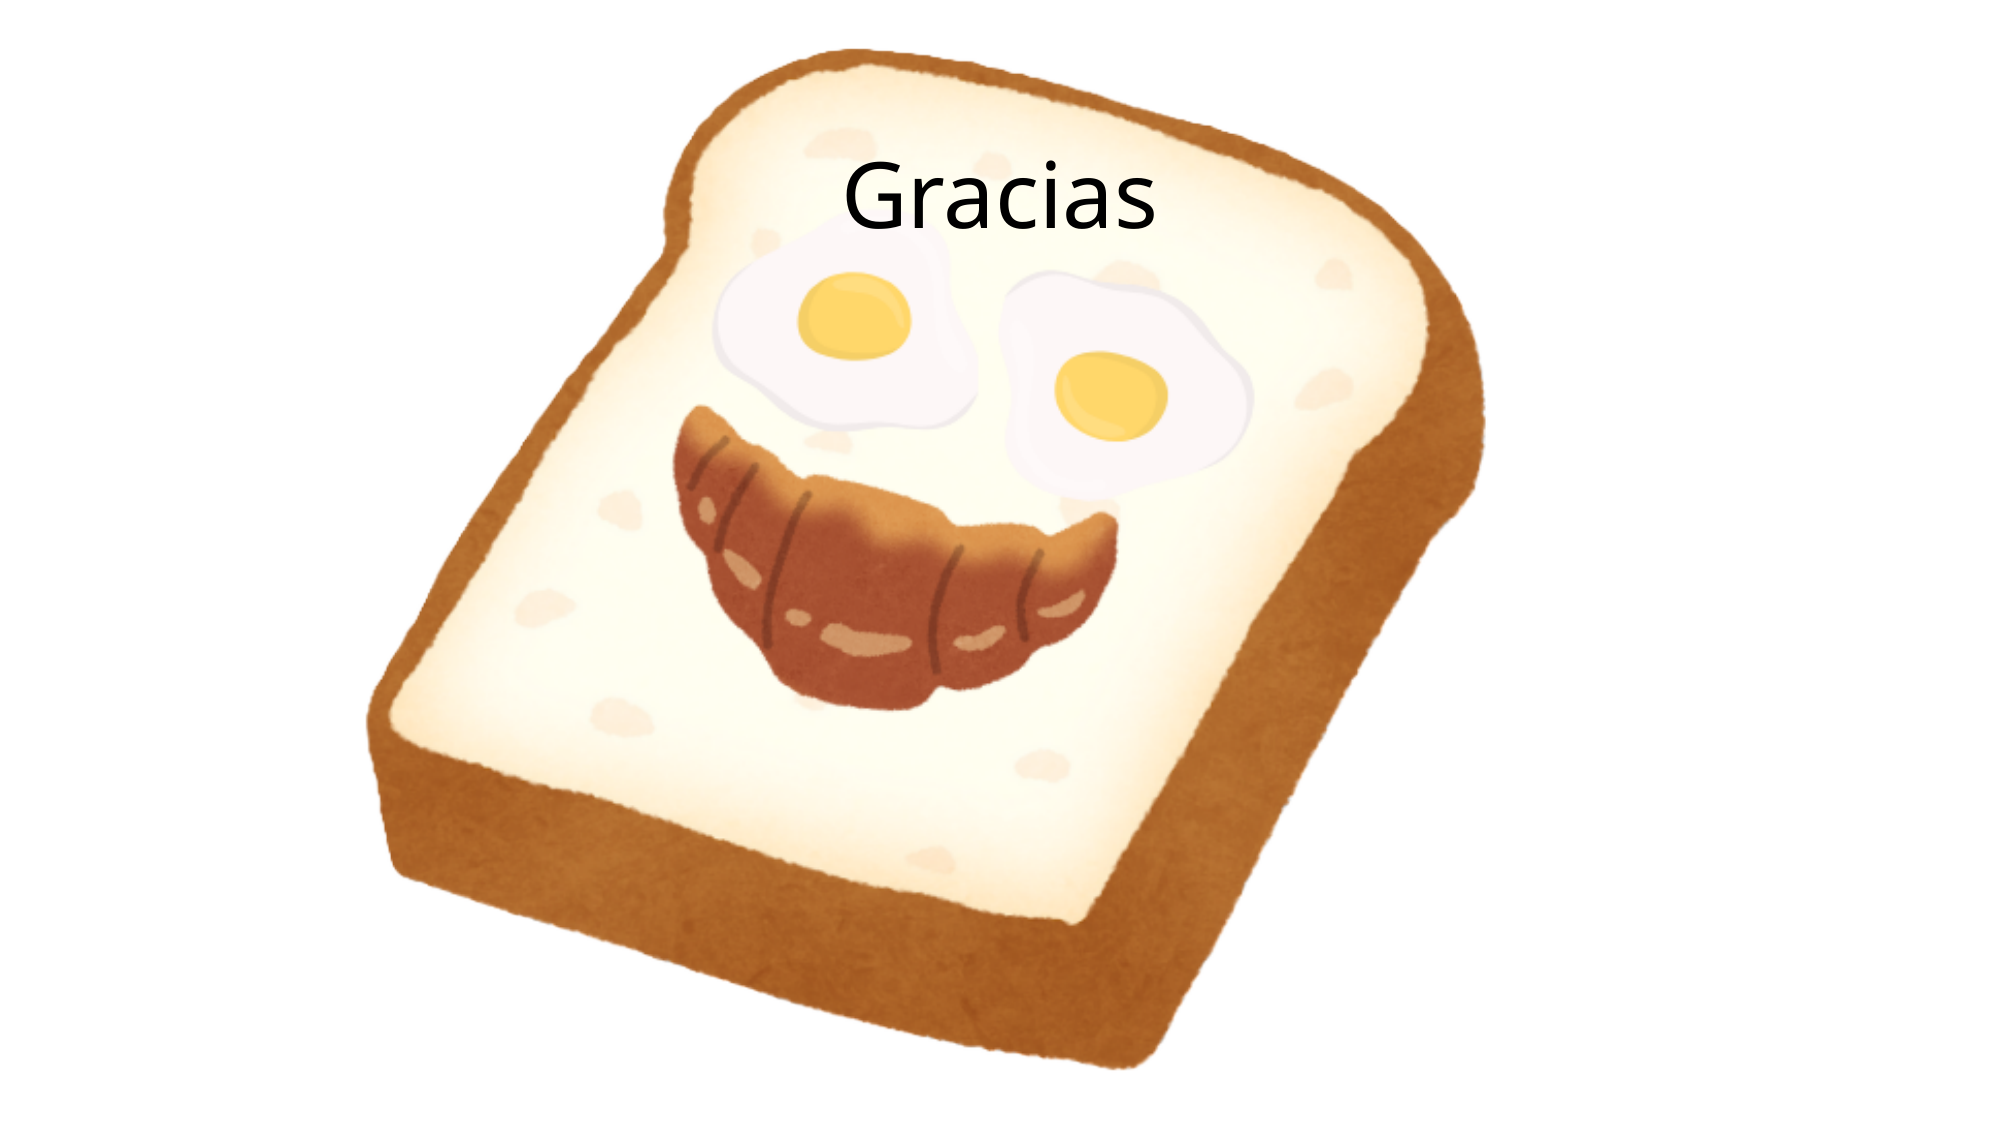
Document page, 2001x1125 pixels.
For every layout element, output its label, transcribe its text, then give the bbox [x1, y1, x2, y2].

title Gracias [137, 90, 1863, 308]
picture [362, 45, 1488, 90]
picture [362, 308, 1488, 1077]
